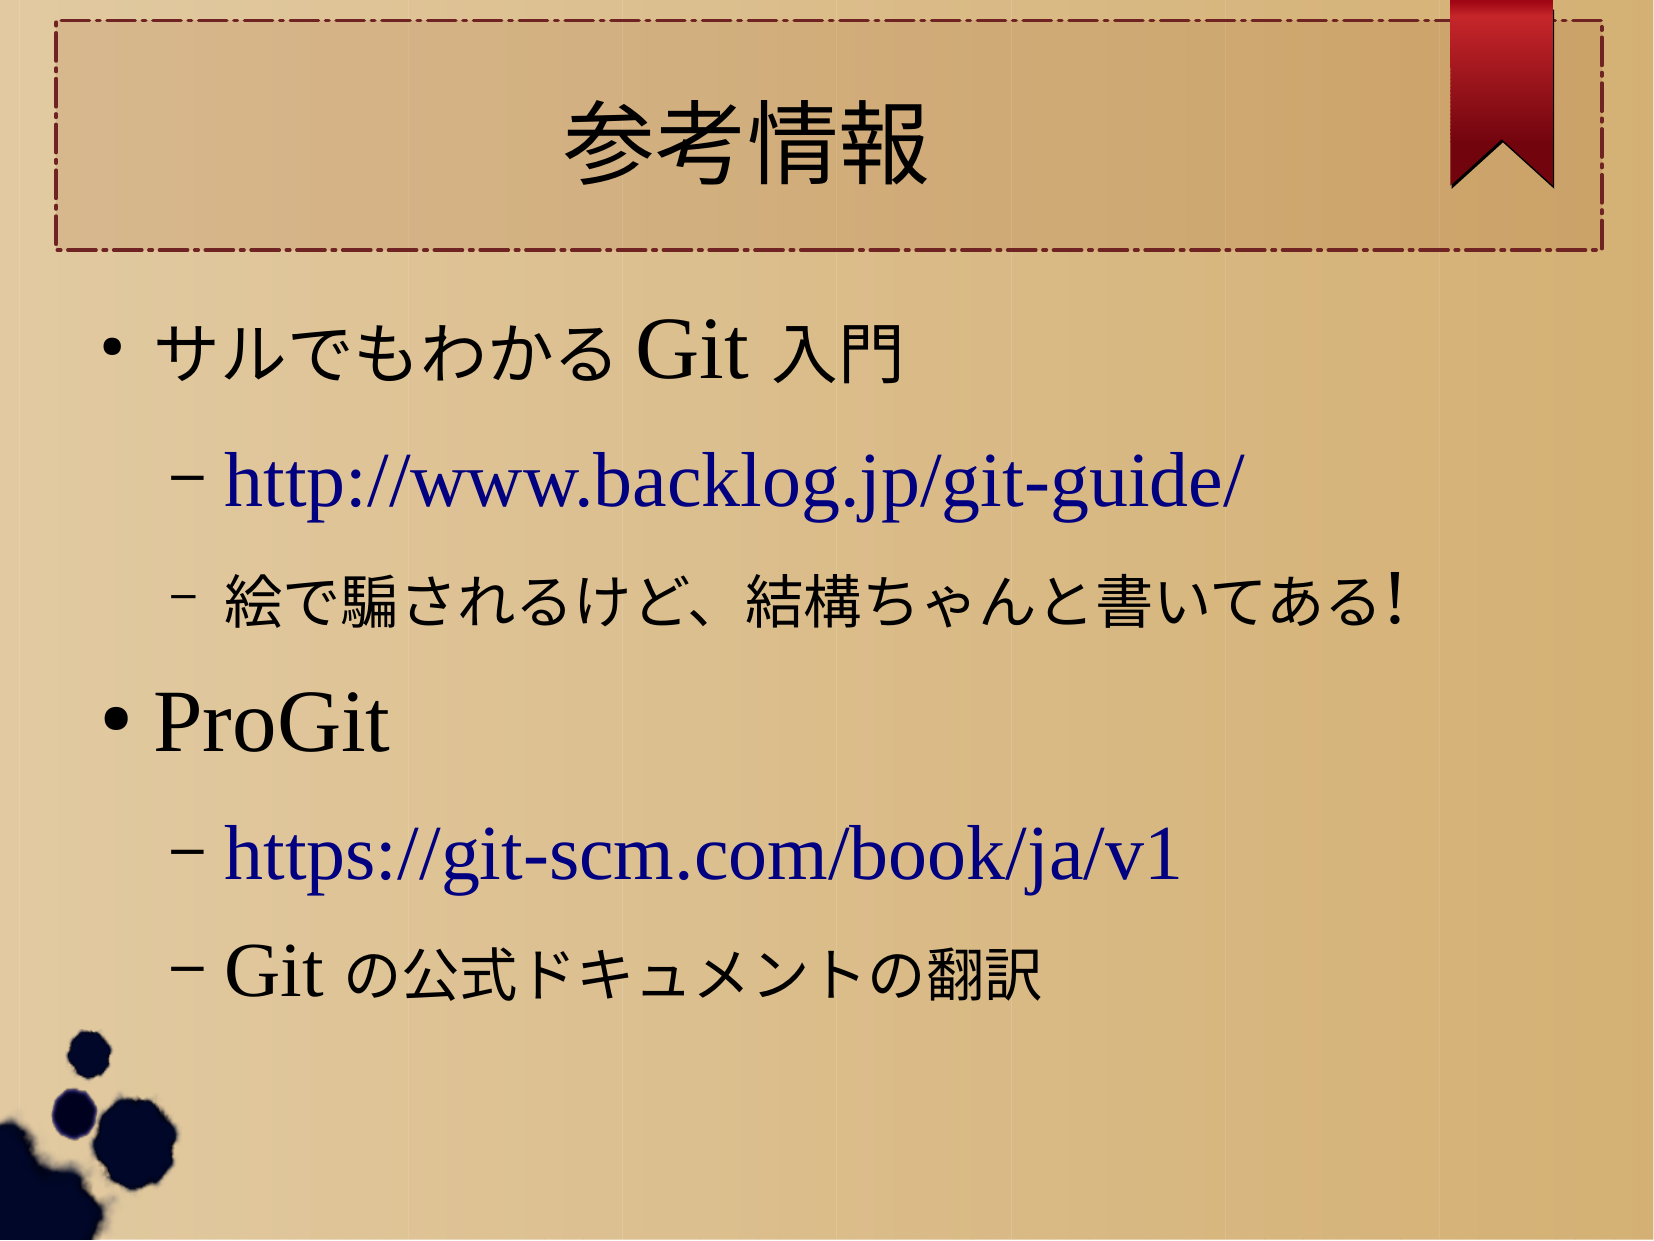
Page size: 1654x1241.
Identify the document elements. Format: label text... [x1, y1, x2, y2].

title 参考情報 [82, 47, 1412, 229]
list サルでもわかる Git 入門 http://www.backlog.jp/git-guide/ 絵で騙されるけど、結構ちゃんと書いてある! ProGit https://git-scm.com/book/ja/v1 Git の公式ドキュメントの翻訳 [82, 299, 1571, 1019]
